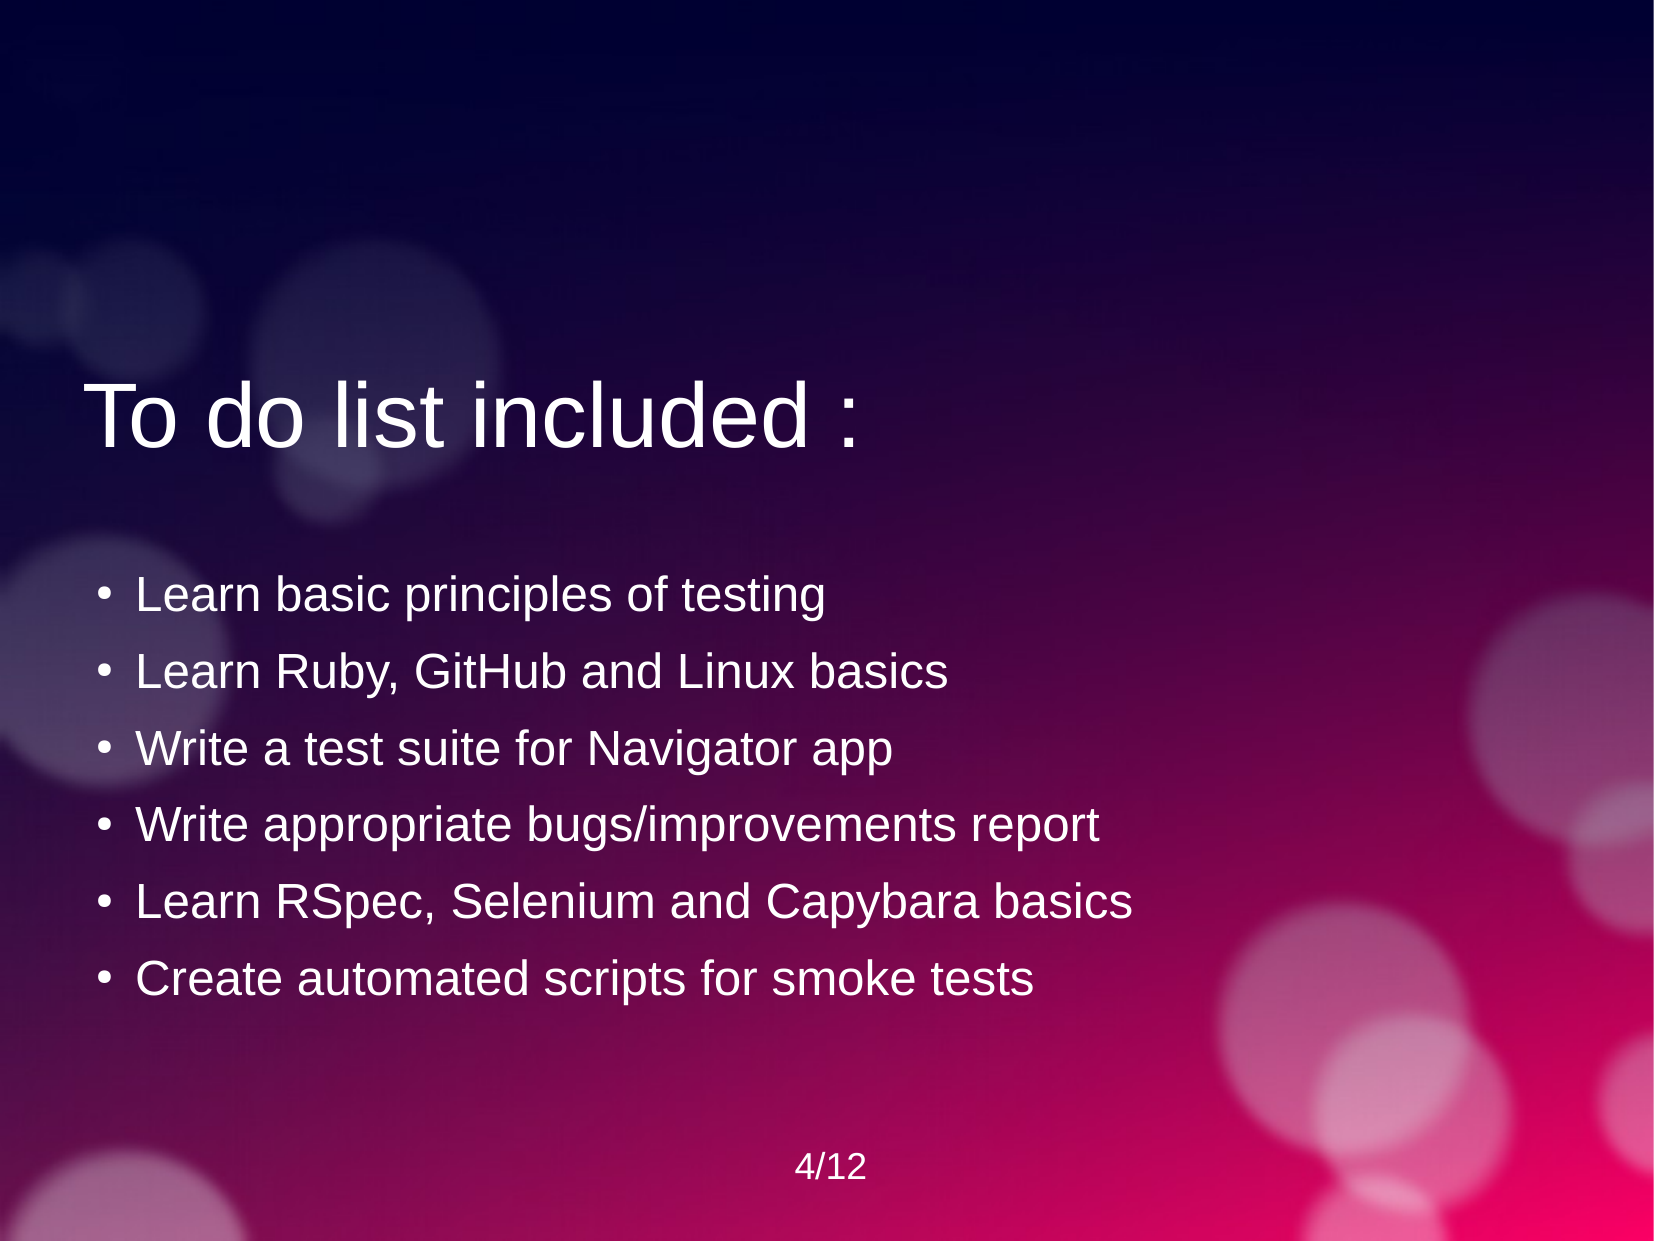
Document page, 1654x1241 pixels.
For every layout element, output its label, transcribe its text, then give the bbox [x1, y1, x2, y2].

text_box <number>/12 [516, 1137, 1146, 1208]
list Learn basic principles of testing Learn Ruby, GitHub and Linux basics Write a test suite for Navigator app Write appropriate bugs/improvements report Learn RSpec, Selenium and Capybara basics Create automated scripts for smoke tests [82, 566, 1571, 1010]
title To do list included : [82, 312, 1571, 520]
picture [0, 0, 1654, 1241]
